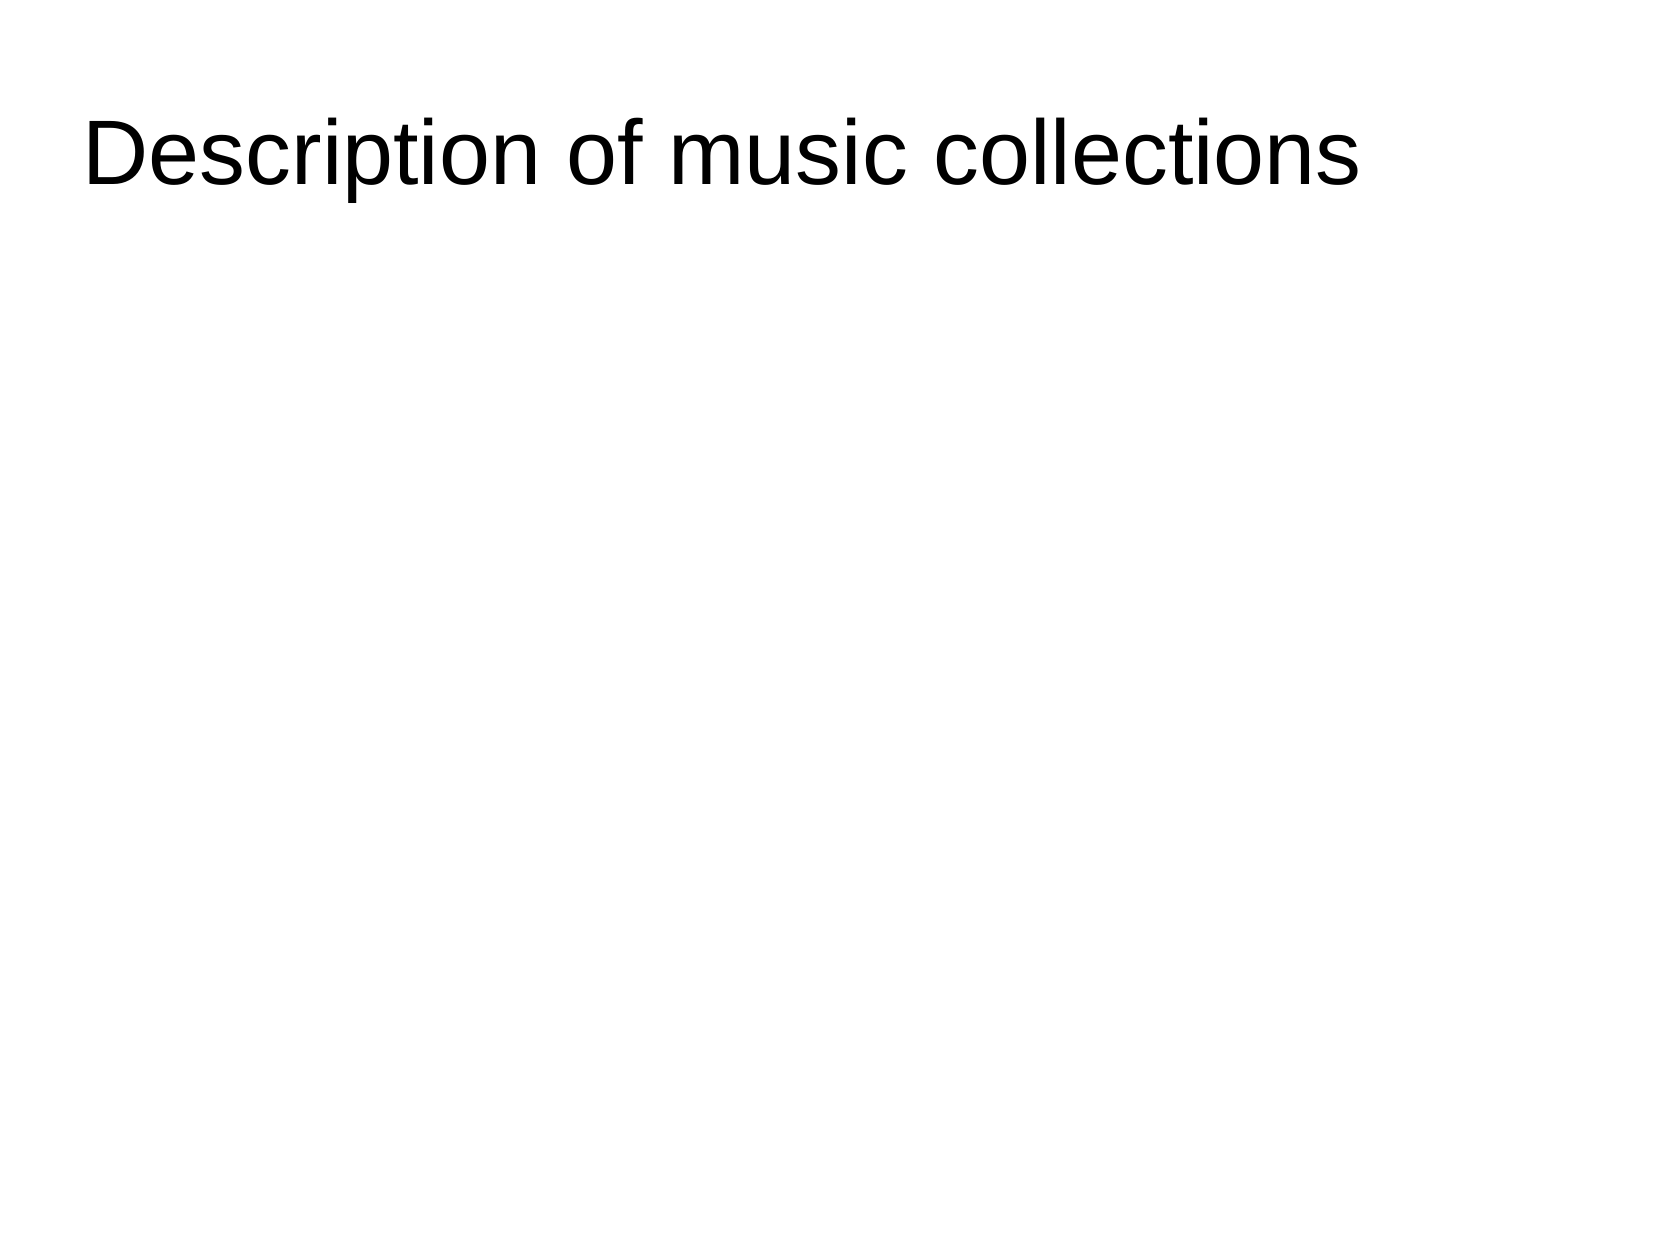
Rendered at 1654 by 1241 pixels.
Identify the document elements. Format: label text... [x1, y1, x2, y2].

title Description of music collections [82, 49, 1571, 257]
